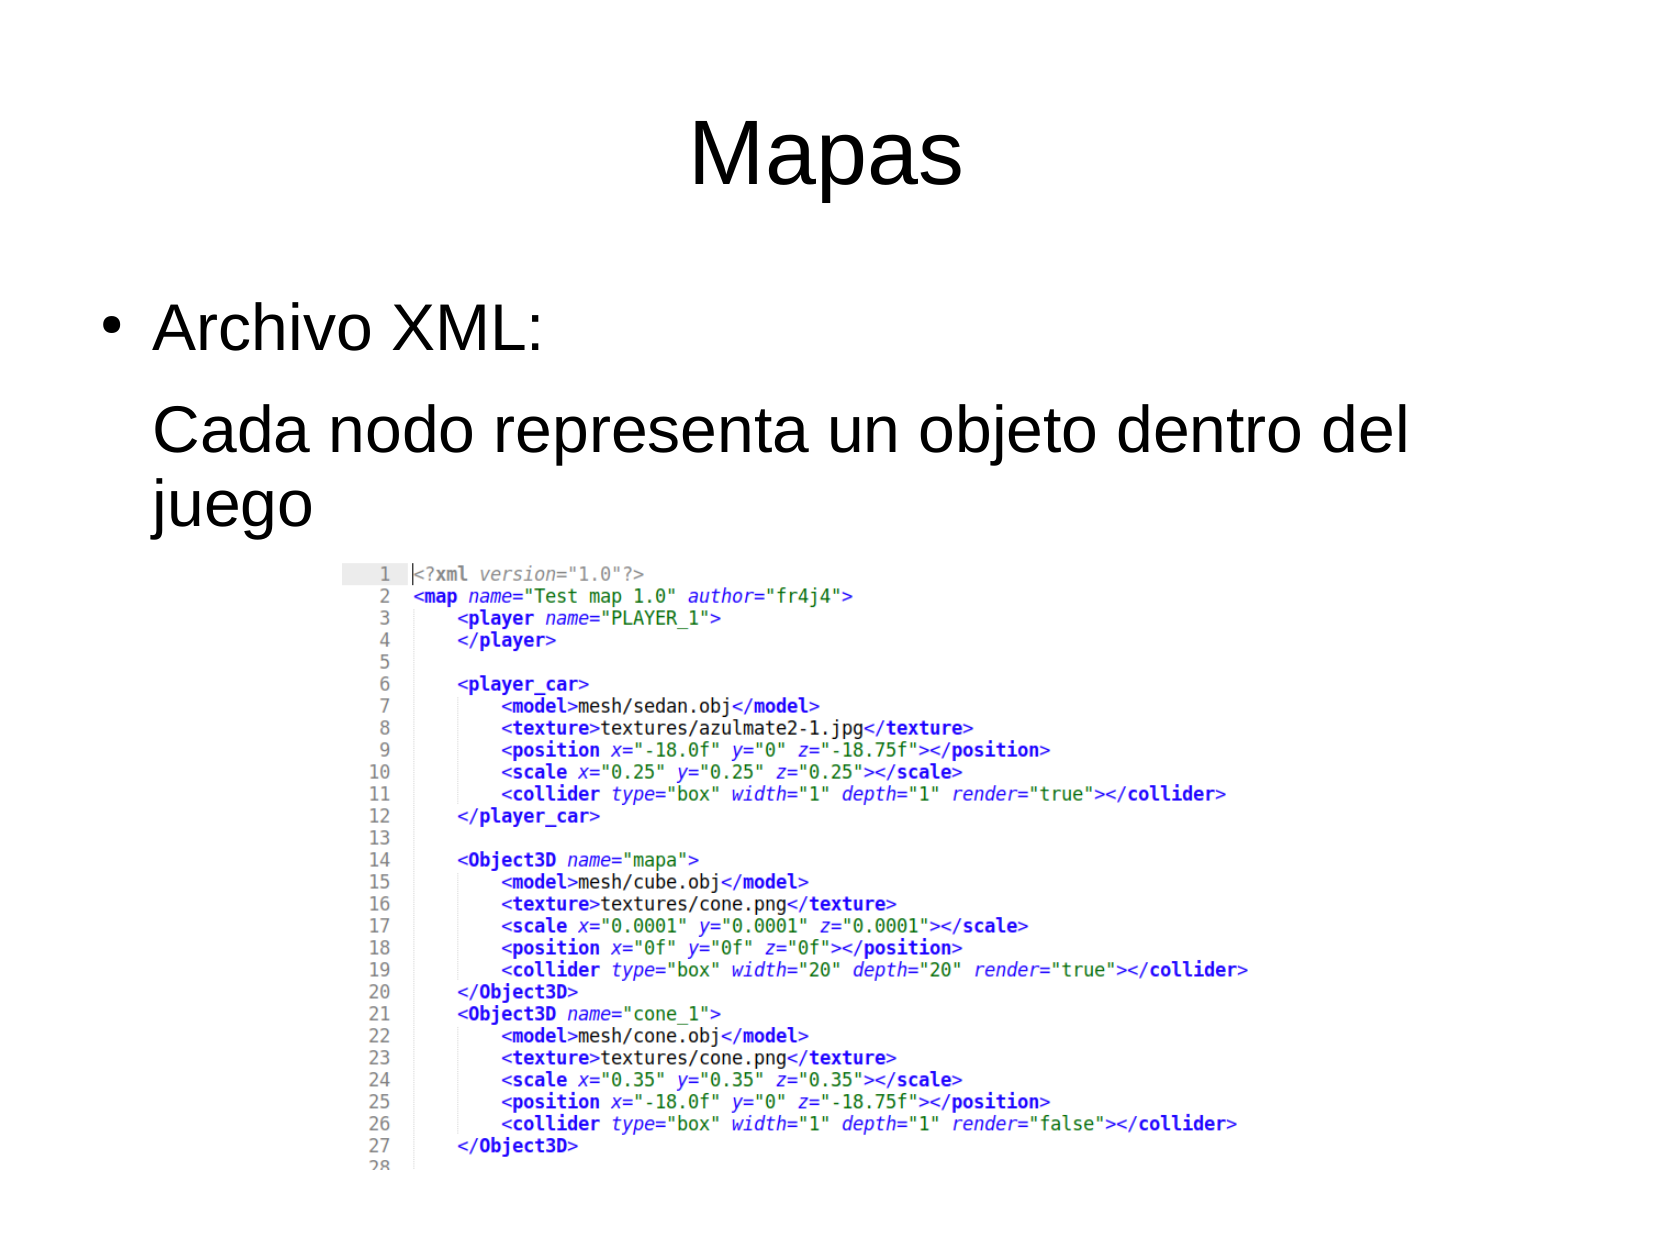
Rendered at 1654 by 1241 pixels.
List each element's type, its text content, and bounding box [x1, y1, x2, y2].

picture [342, 561, 1316, 1170]
title Mapas [82, 49, 1571, 257]
list Archivo XML: Cada nodo representa un objeto dentro del juego [82, 290, 1512, 544]
